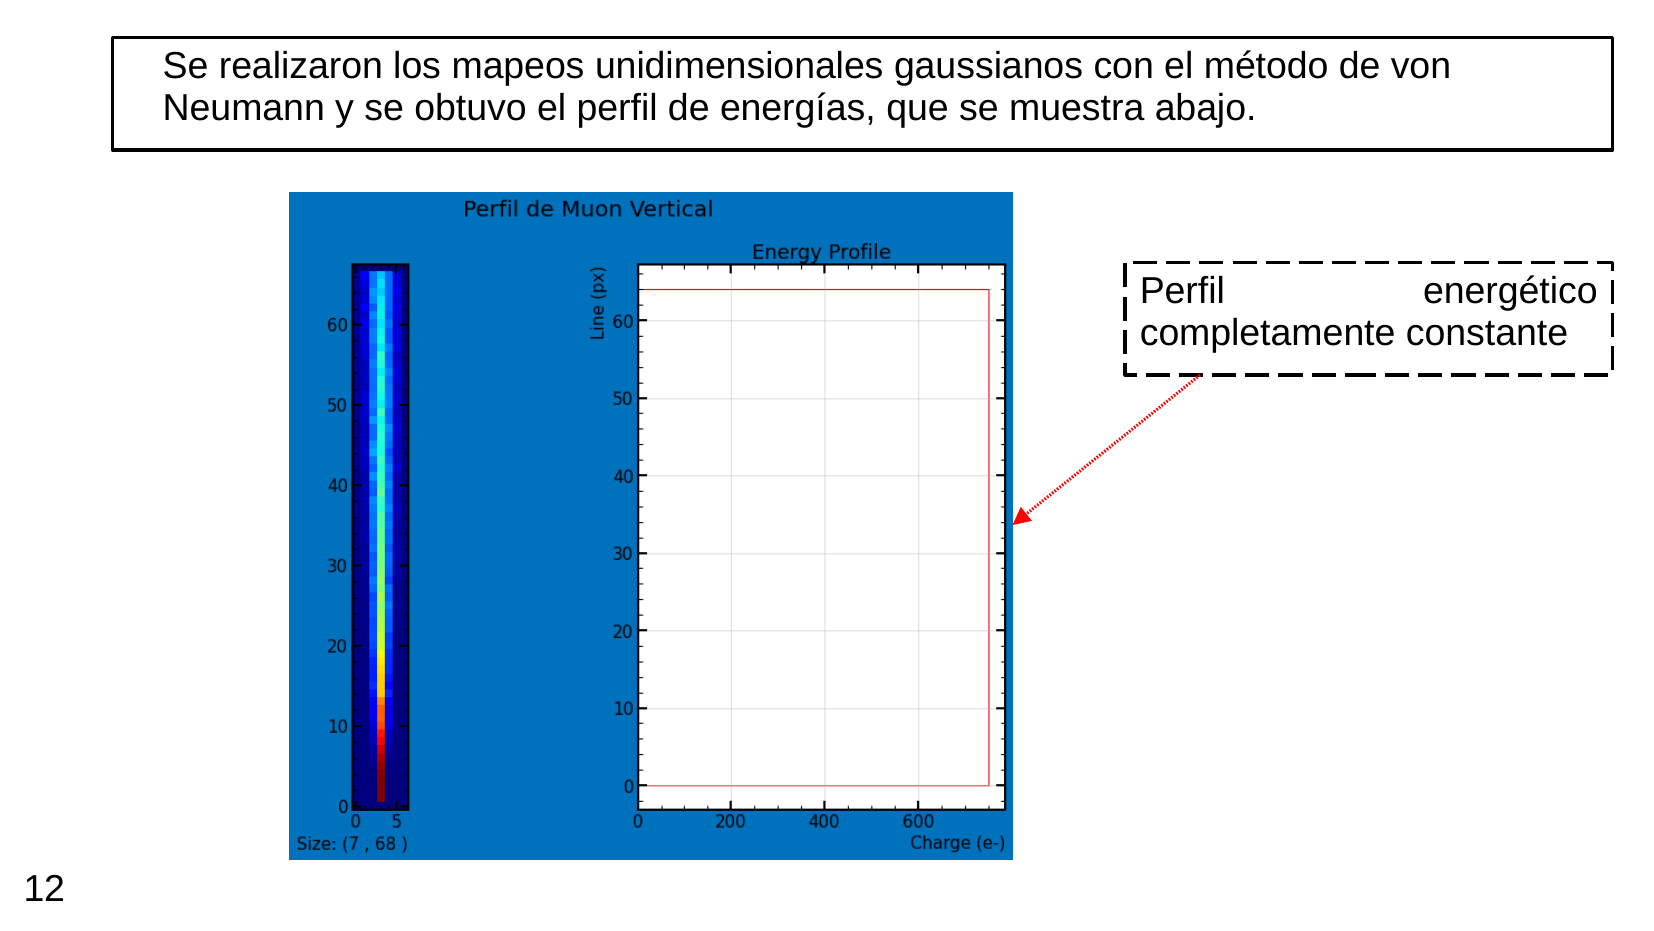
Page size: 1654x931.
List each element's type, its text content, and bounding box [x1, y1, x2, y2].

picture [289, 192, 1013, 861]
text_box Se realizaron los mapeos unidimensionales gaussianos con el método de von Neumann y se obtuvo el perfil de energías, que se muestra abajo. [112, 37, 1613, 151]
text_box Perfil energético completamente constante [1125, 262, 1613, 376]
text_box <number> [8, 860, 638, 931]
